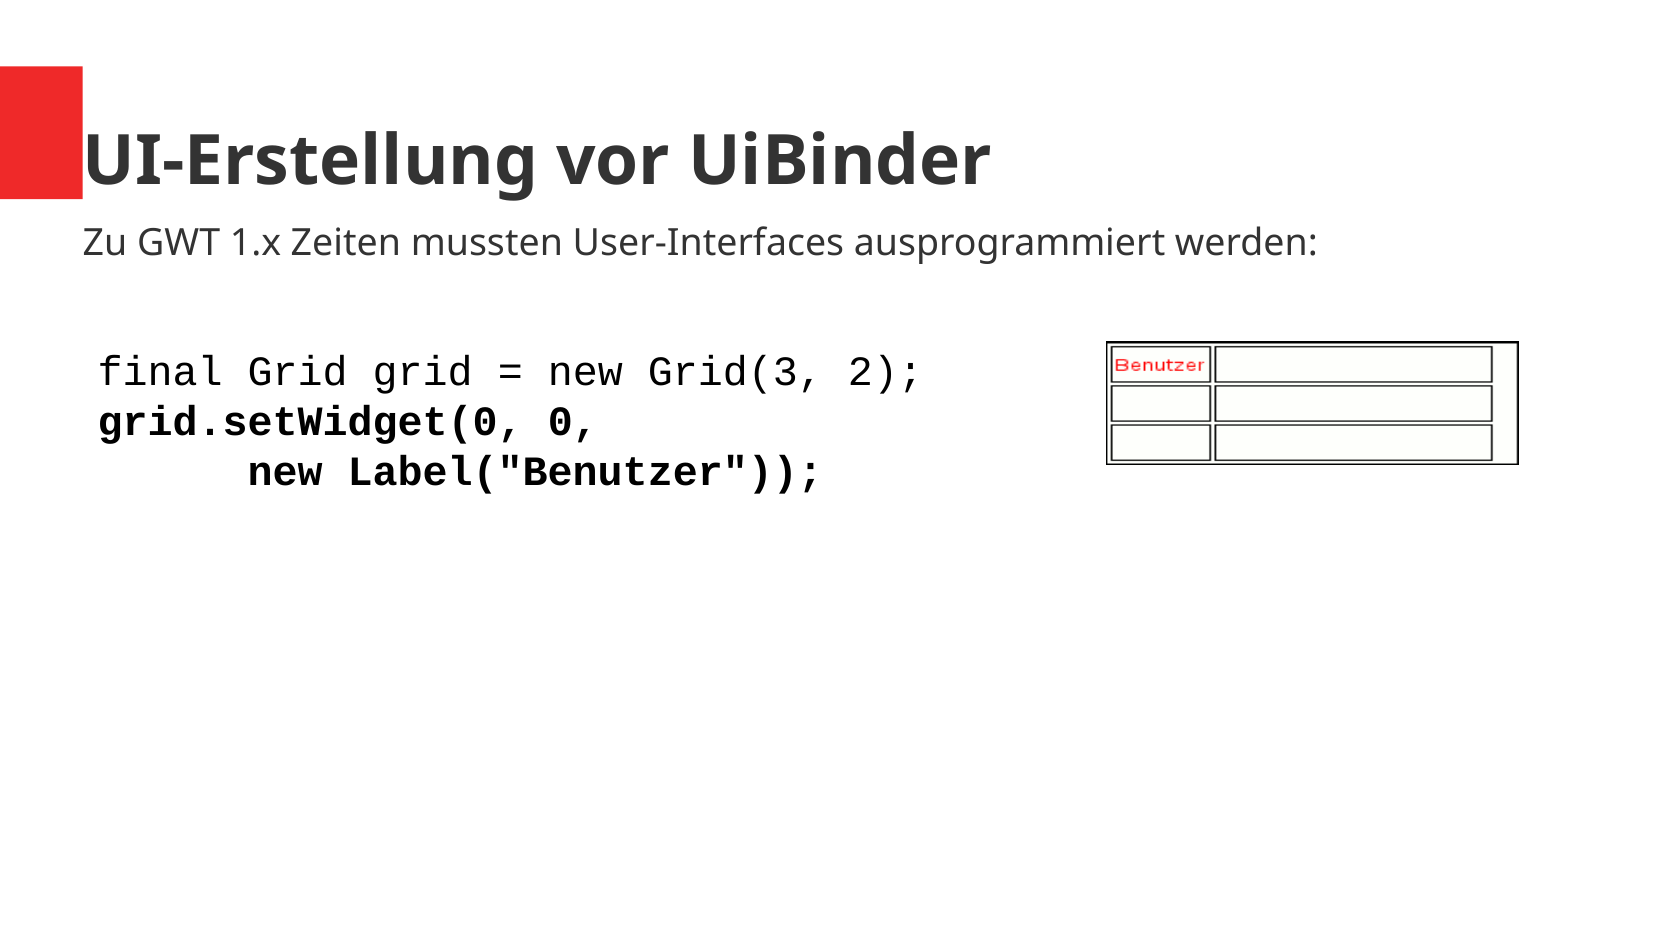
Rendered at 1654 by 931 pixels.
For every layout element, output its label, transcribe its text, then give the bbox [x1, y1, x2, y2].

picture [1106, 341, 1519, 465]
text_box final Grid grid = new Grid(3, 2); grid.setWidget(0, 0, new Label("Benutzer")); [82, 336, 1068, 502]
title UI-Erstellung vor UiBinder [82, 33, 1571, 196]
list Zu GWT 1.x Zeiten mussten User-Interfaces ausprogrammiert werden: [82, 217, 1571, 337]
